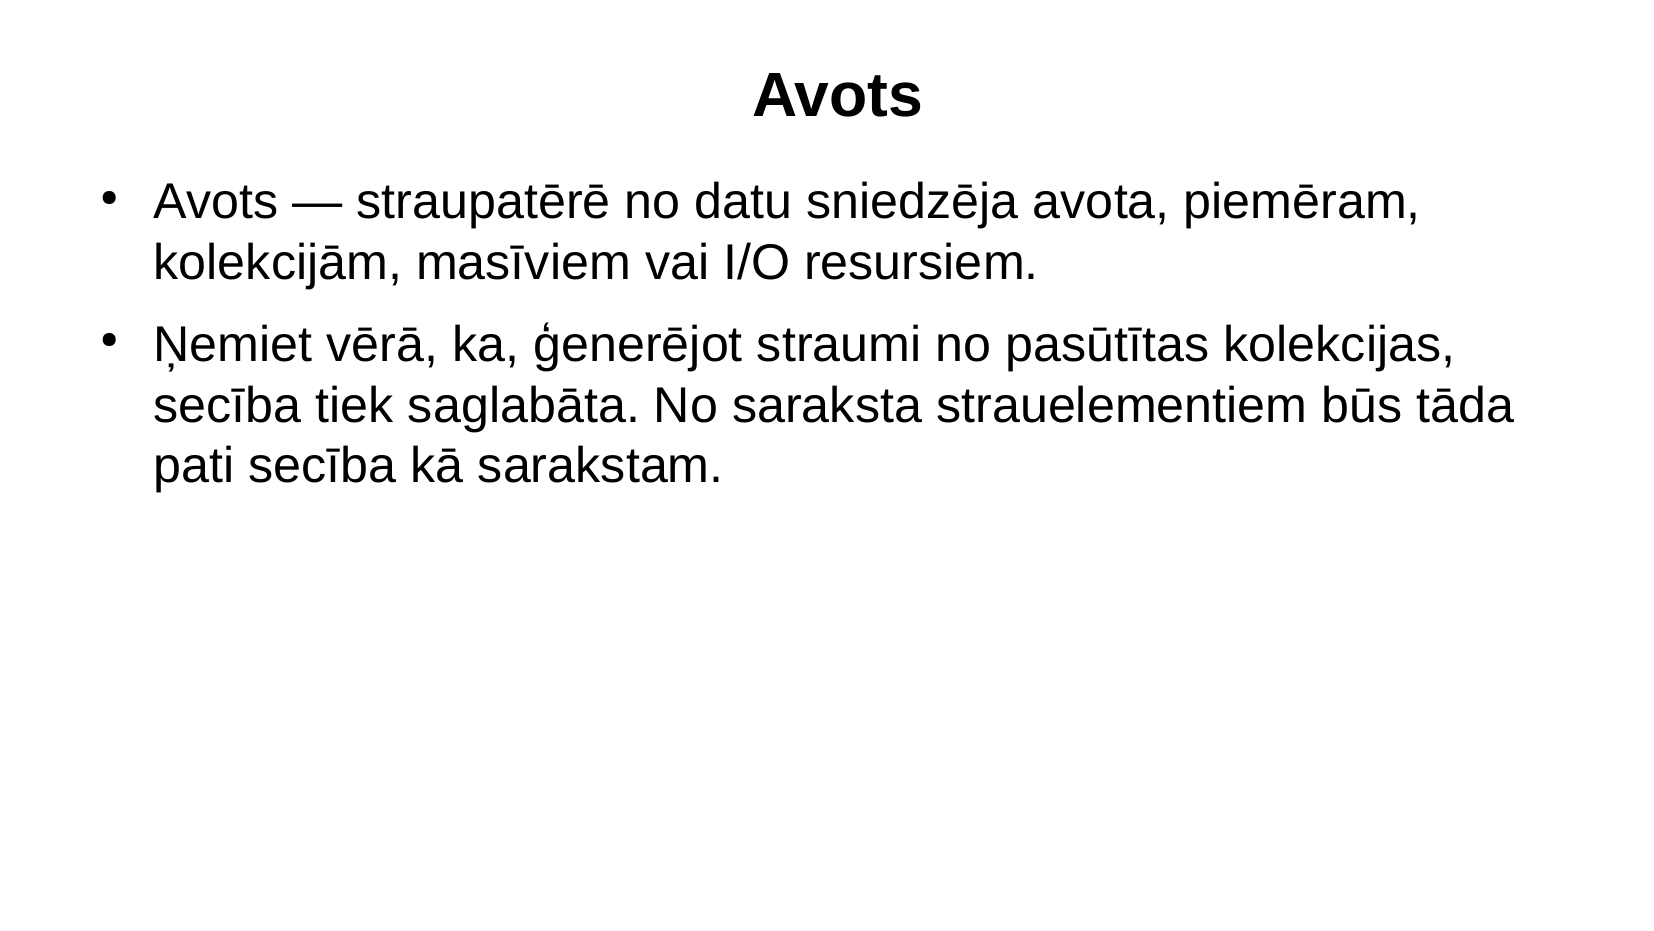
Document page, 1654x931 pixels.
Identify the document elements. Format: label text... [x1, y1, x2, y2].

list Avots — straupatērē no datu sniedzēja avota, piemēram, kolekcijām, masīviem vai I/O resursiem. Ņemiet vērā, ka, ģenerējot straumi no pasūtītas kolekcijas, secība tiek saglabāta. No saraksta strauelementiem būs tāda pati secība kā sarakstam. [82, 168, 1538, 889]
title Avots [82, 36, 1571, 146]
